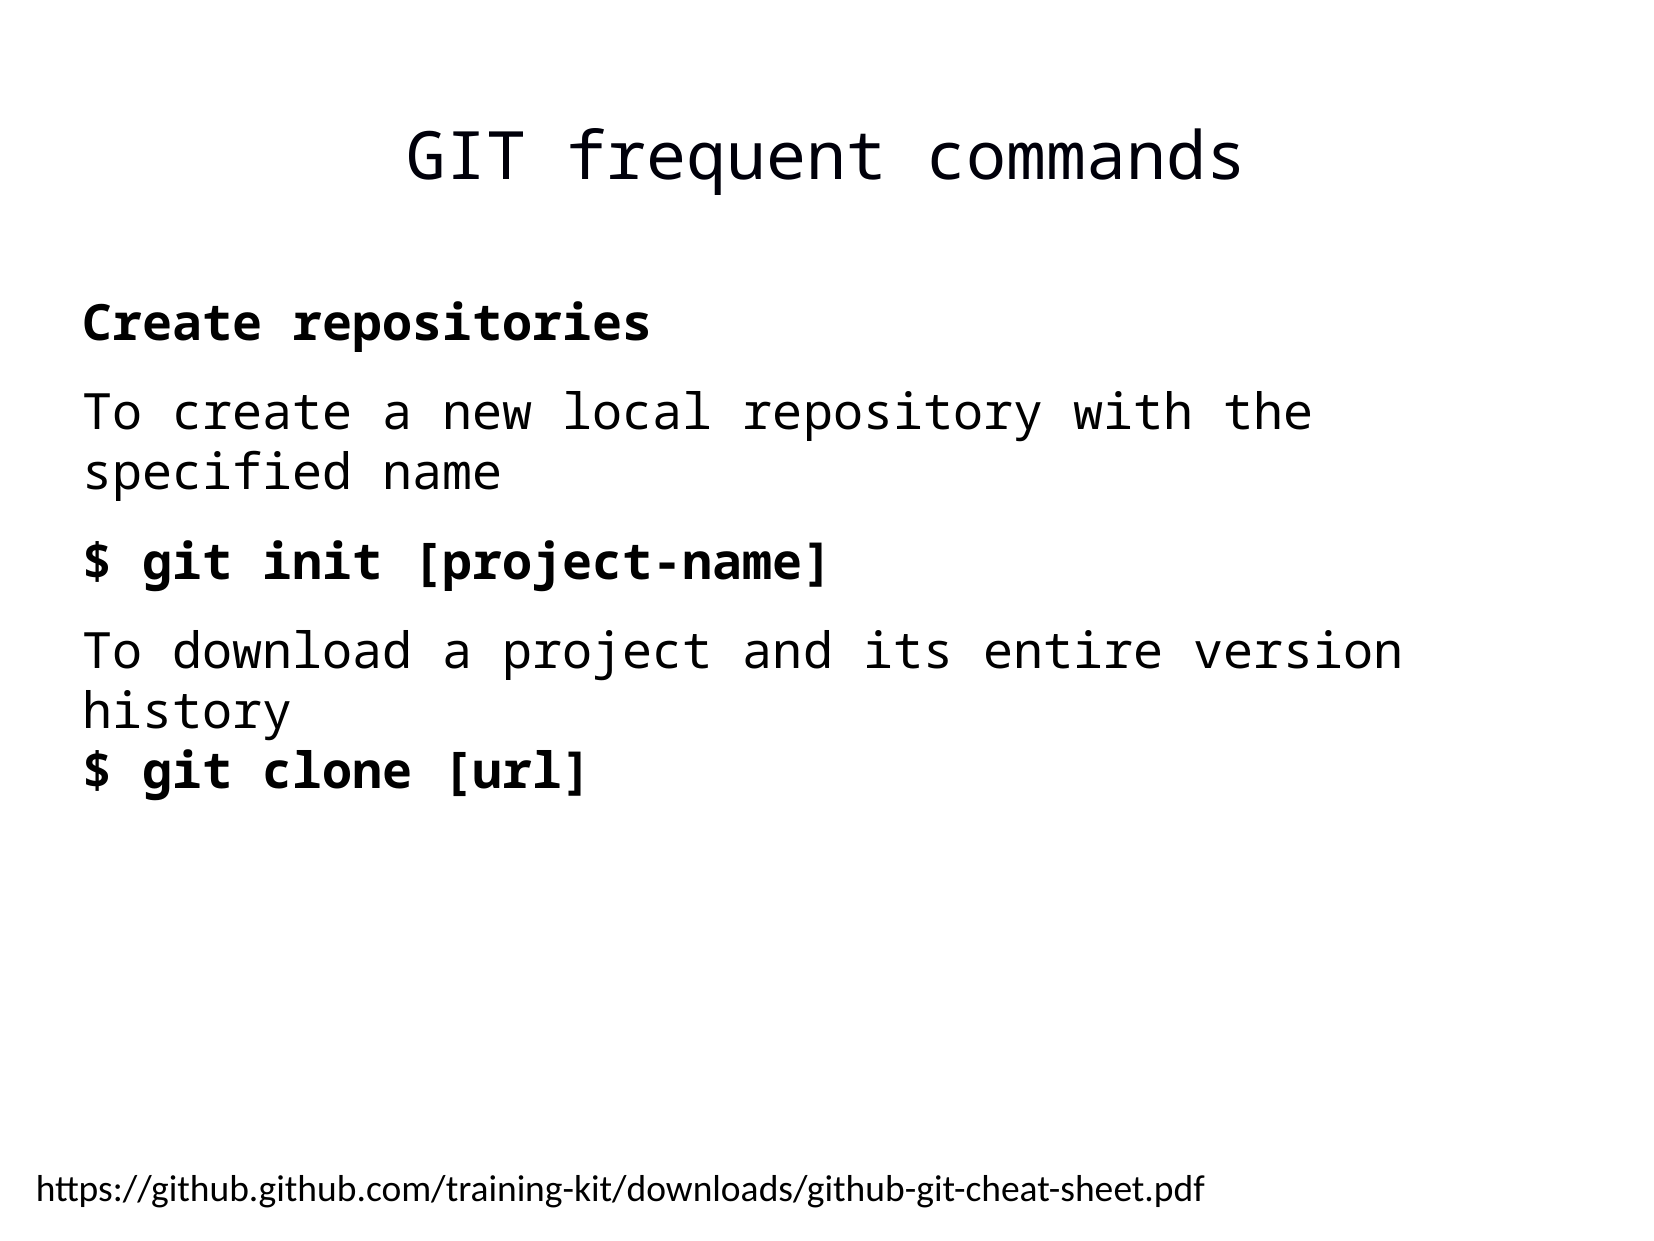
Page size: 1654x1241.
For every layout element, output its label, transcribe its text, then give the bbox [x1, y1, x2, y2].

text_box https://github.github.com/training-kit/downloads/github-git-cheat-sheet.pdf [21, 1157, 1484, 1217]
text_box Create repositories To create a new local repository with the specified name $ git init [project-name] To download a project and its entire version history $ git clone [url] [82, 290, 1571, 1010]
text_box GIT frequent commands [82, 49, 1571, 257]
